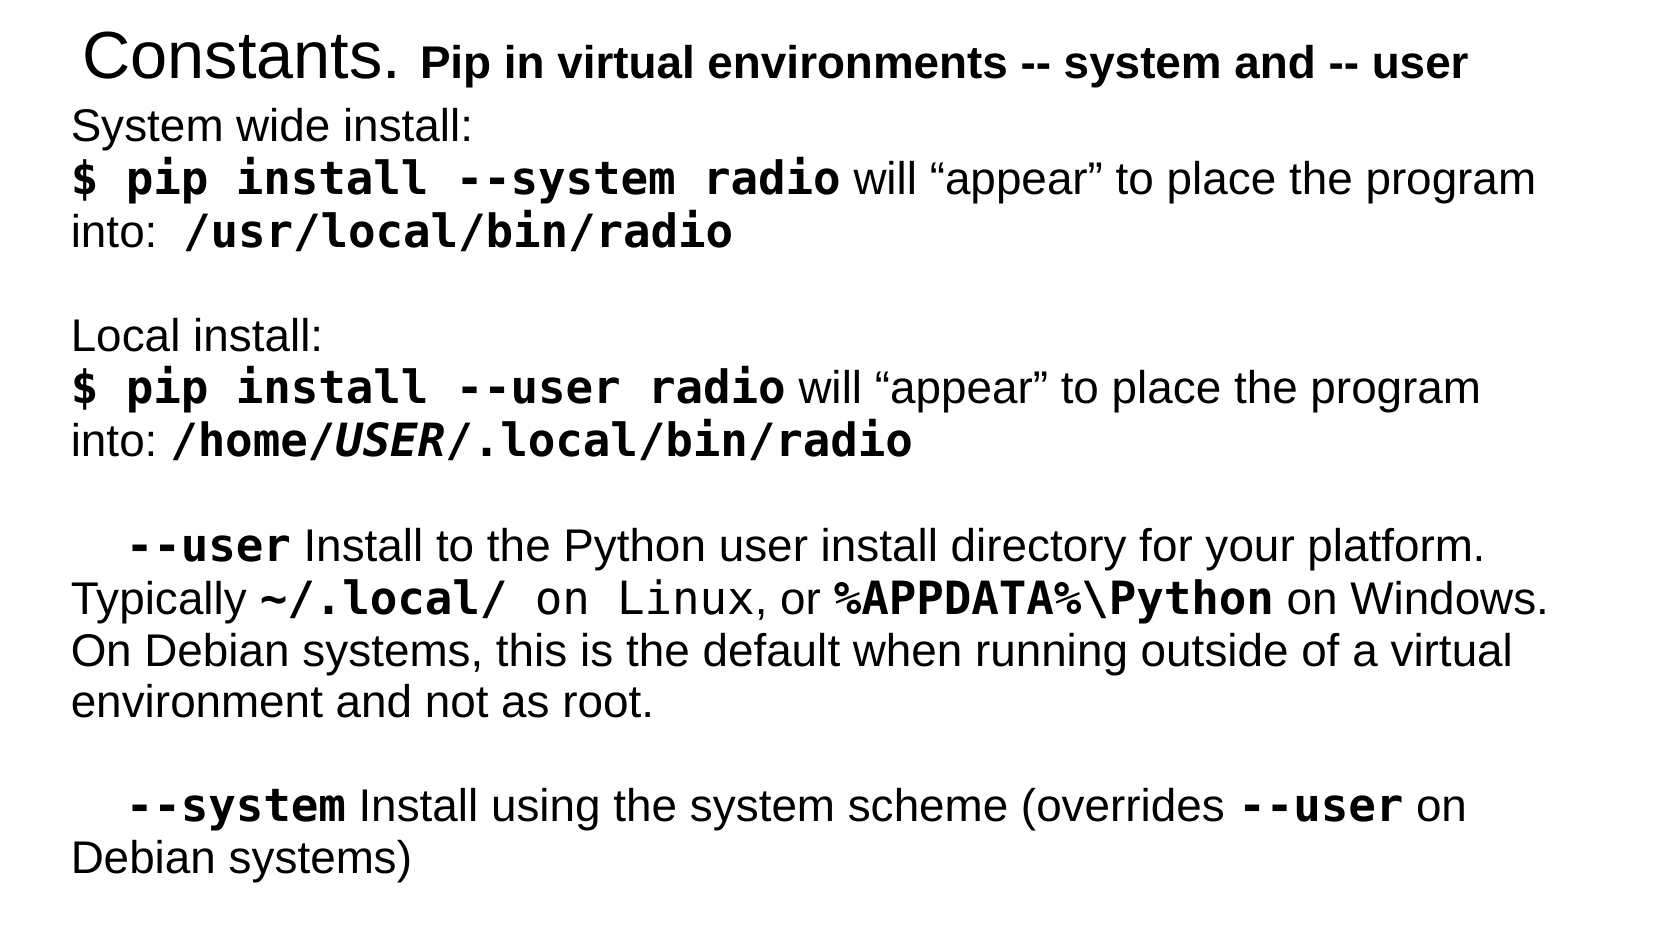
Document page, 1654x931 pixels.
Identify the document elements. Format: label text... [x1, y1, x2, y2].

text_box System wide install: $ pip install --system radio will “appear” to place the program into: /usr/local/bin/radio Local install: $ pip install --user radio will “appear” to place the program into: /home/USER/.local/bin/radio --user Install to the Python user install directory for your platform. Typically ~/.local/ on Linux, or %APPDATA%\Python on Windows. On Debian systems, this is the default when running outside of a virtual environment and not as root. --system Install using the system scheme (overrides --user on Debian systems) [70, 100, 1559, 910]
title Constants. Pip in virtual environments -- system and -- user [82, 10, 1571, 101]
